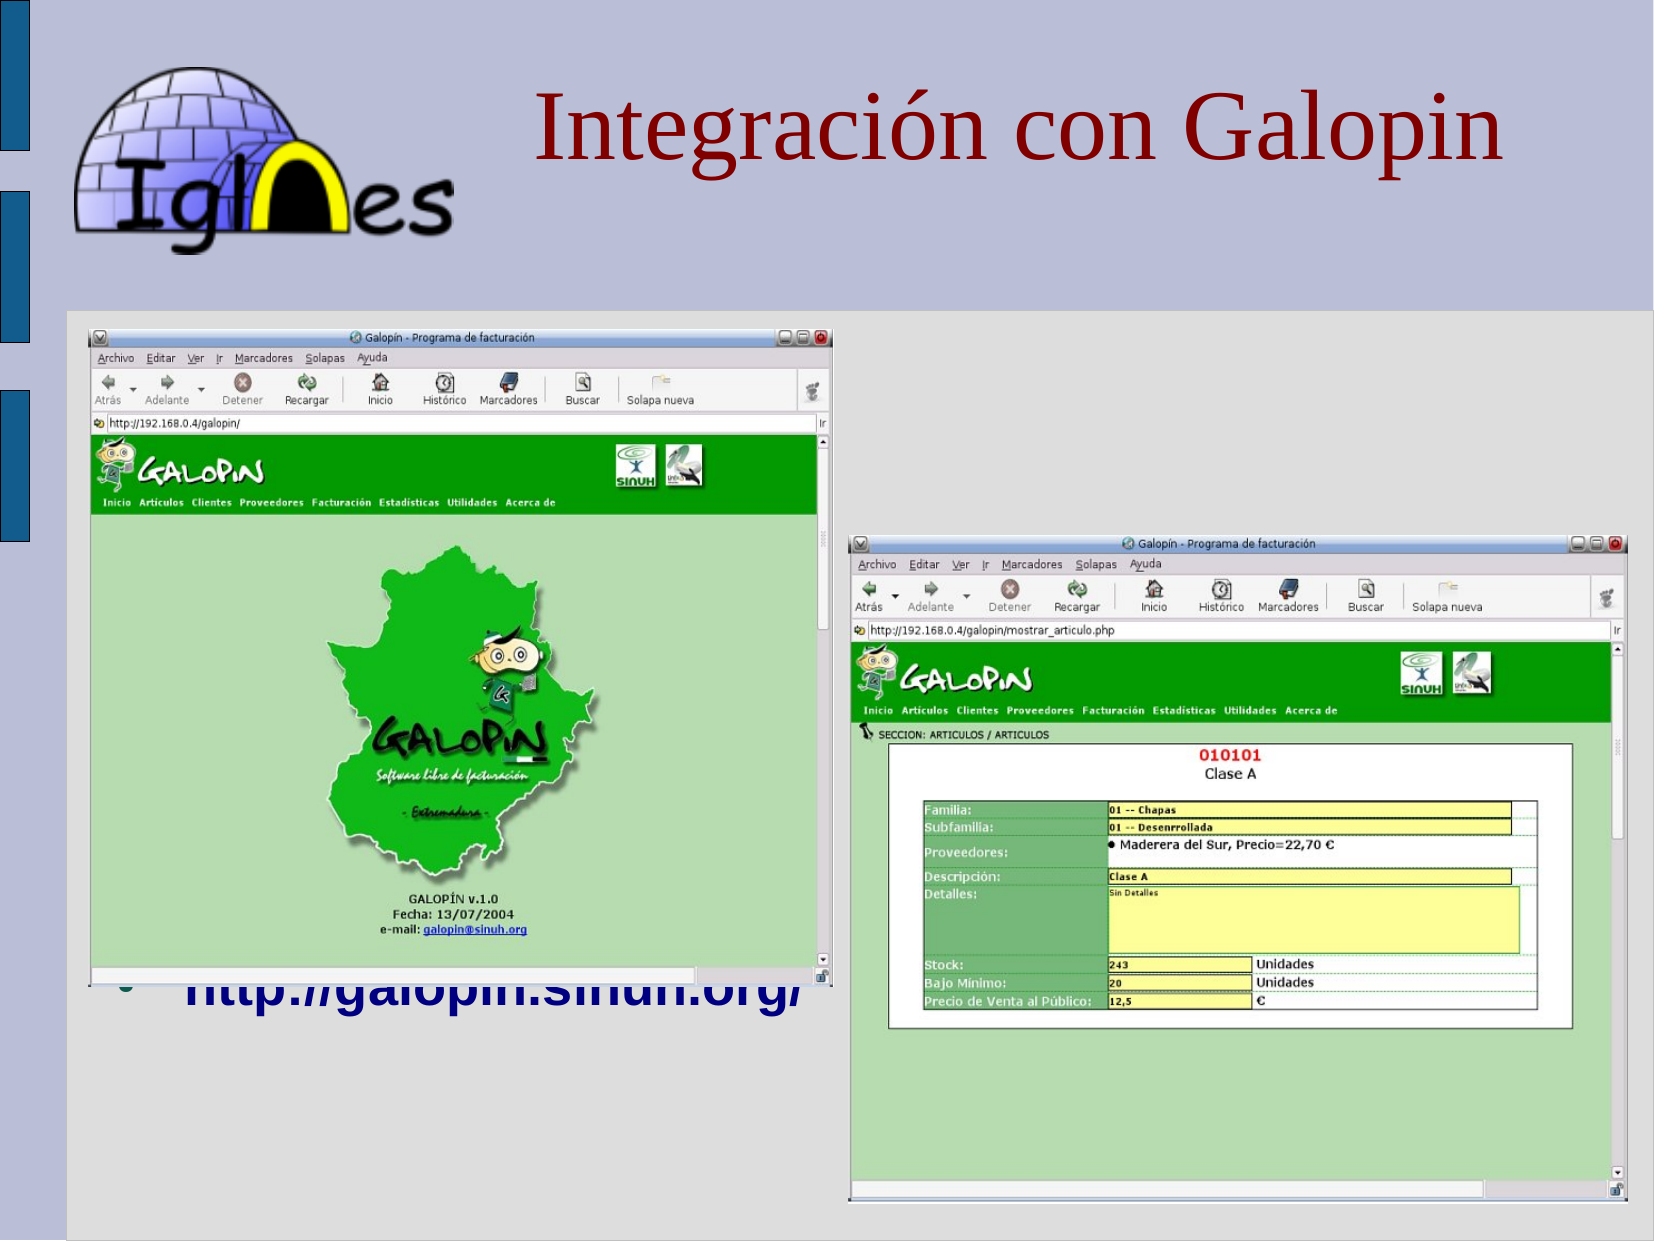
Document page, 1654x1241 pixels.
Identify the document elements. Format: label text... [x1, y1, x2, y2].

picture [848, 535, 1628, 1205]
text_box Integración con Galopin [468, 70, 1571, 192]
list http://galopin.sinuh.org/ [80, 326, 1443, 1018]
picture [74, 67, 454, 255]
picture [88, 329, 834, 987]
